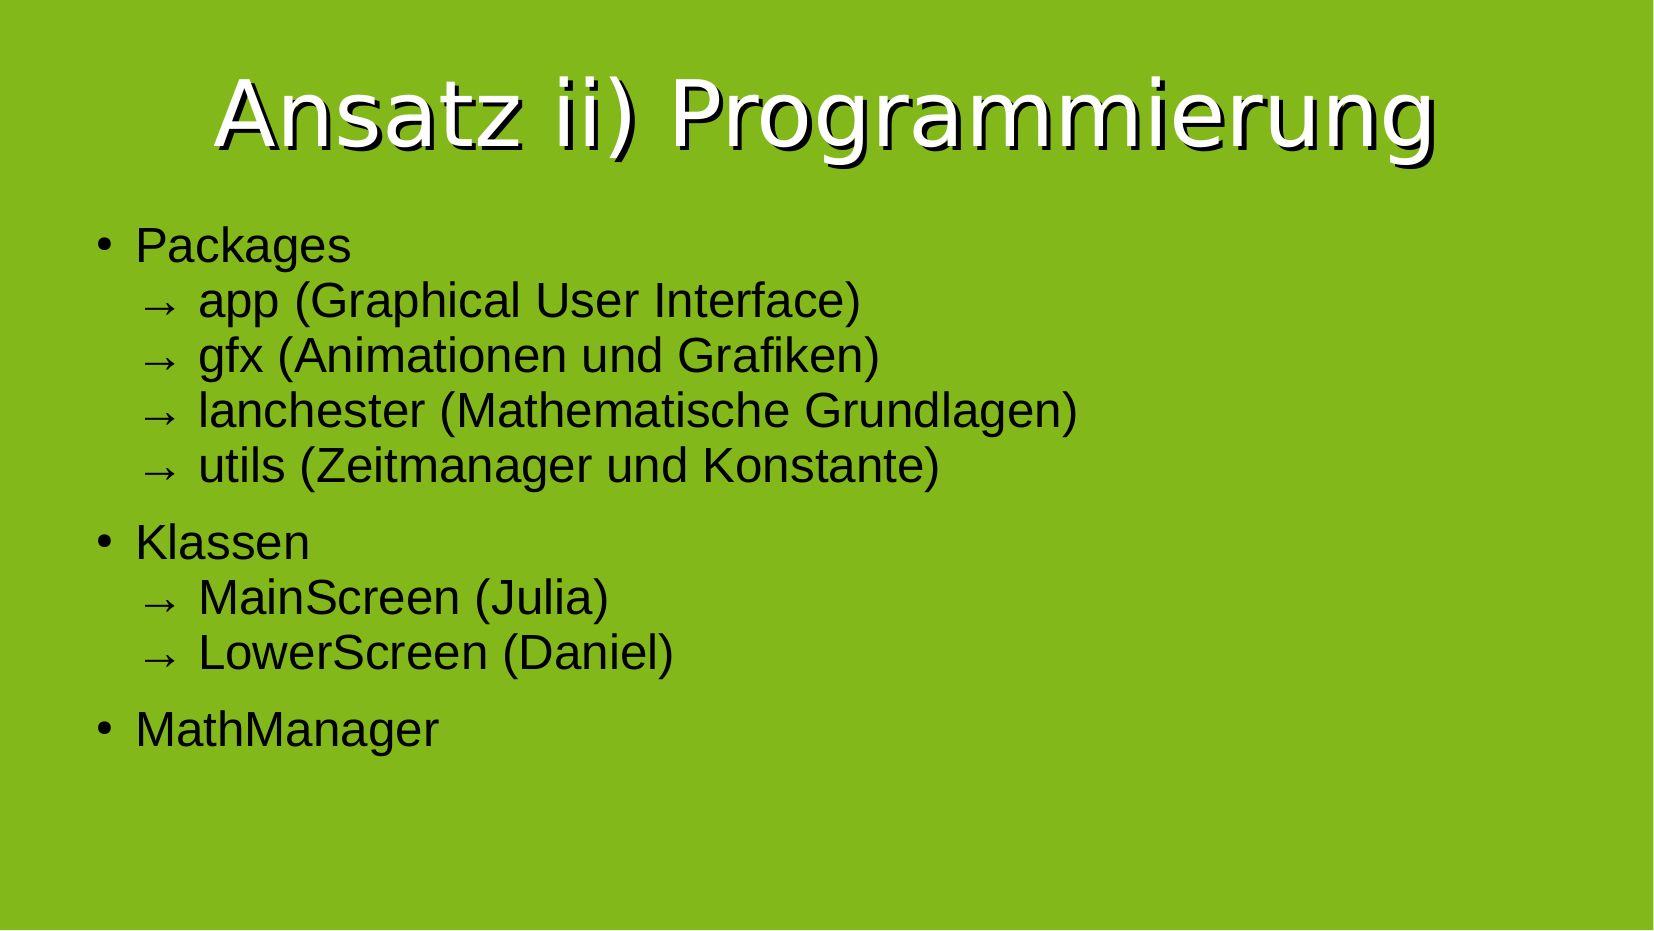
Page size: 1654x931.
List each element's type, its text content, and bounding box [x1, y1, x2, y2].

list Packages → app (Graphical User Interface) → gfx (Animationen und Grafiken) → lanchester (Mathematische Grundlagen) → utils (Zeitmanager und Konstante) Klassen → MainScreen (Julia) → LowerScreen (Daniel) MathManager [82, 217, 1571, 758]
title Ansatz ii) Programmierung [82, 37, 1571, 193]
